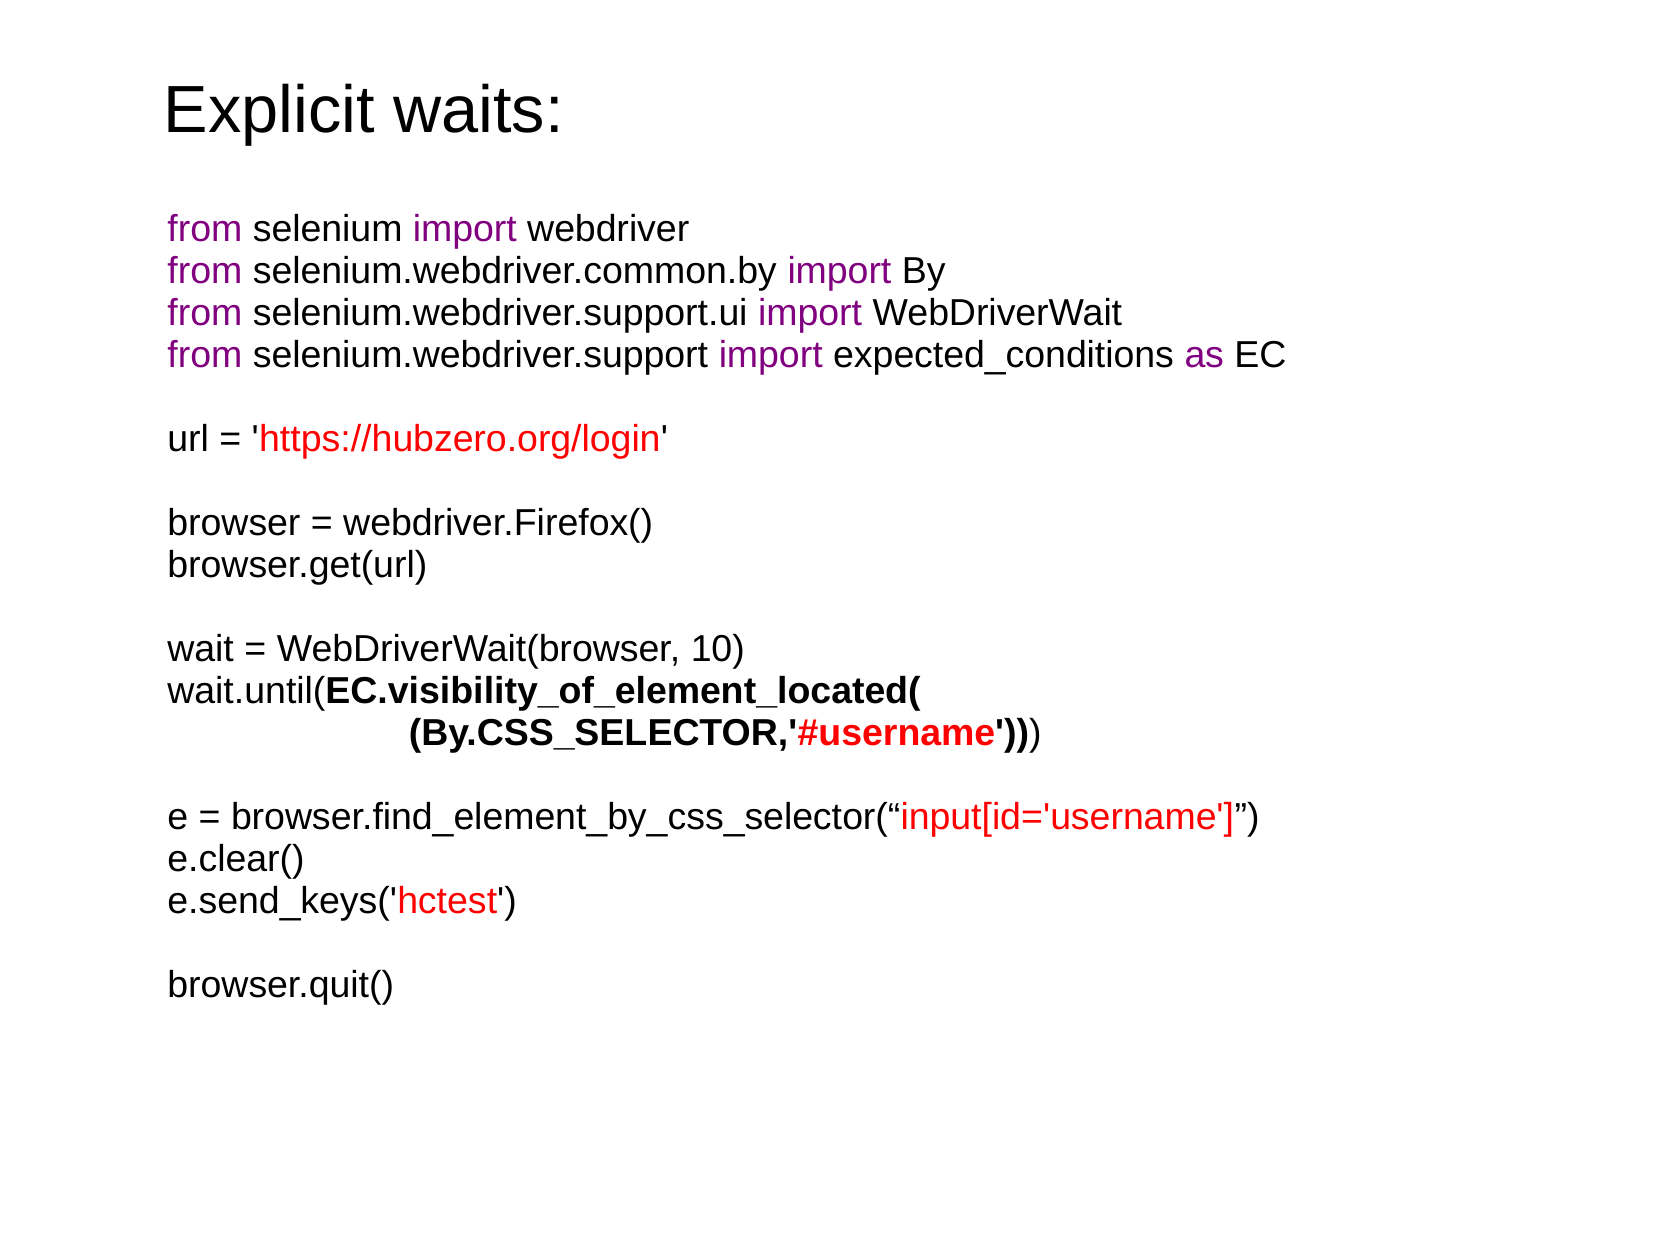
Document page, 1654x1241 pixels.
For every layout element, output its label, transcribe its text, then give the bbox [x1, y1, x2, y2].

text_box Explicit waits: [149, 64, 580, 155]
text_box from selenium import webdriver from selenium.webdriver.common.by import By from selenium.webdriver.support.ui import WebDriverWait from selenium.webdriver.support import expected_conditions as EC url = 'https://hubzero.org/login' browser = webdriver.Firefox() browser.get(url) wait = WebDriverWait(browser, 10) wait.until(EC.visibility_of_element_located( (By.CSS_SELECTOR,'#username'))) e = browser.find_element_by_css_selector(“input[id='username']”) e.clear() e.send_keys('hctest') browser.quit() [152, 200, 1501, 1055]
